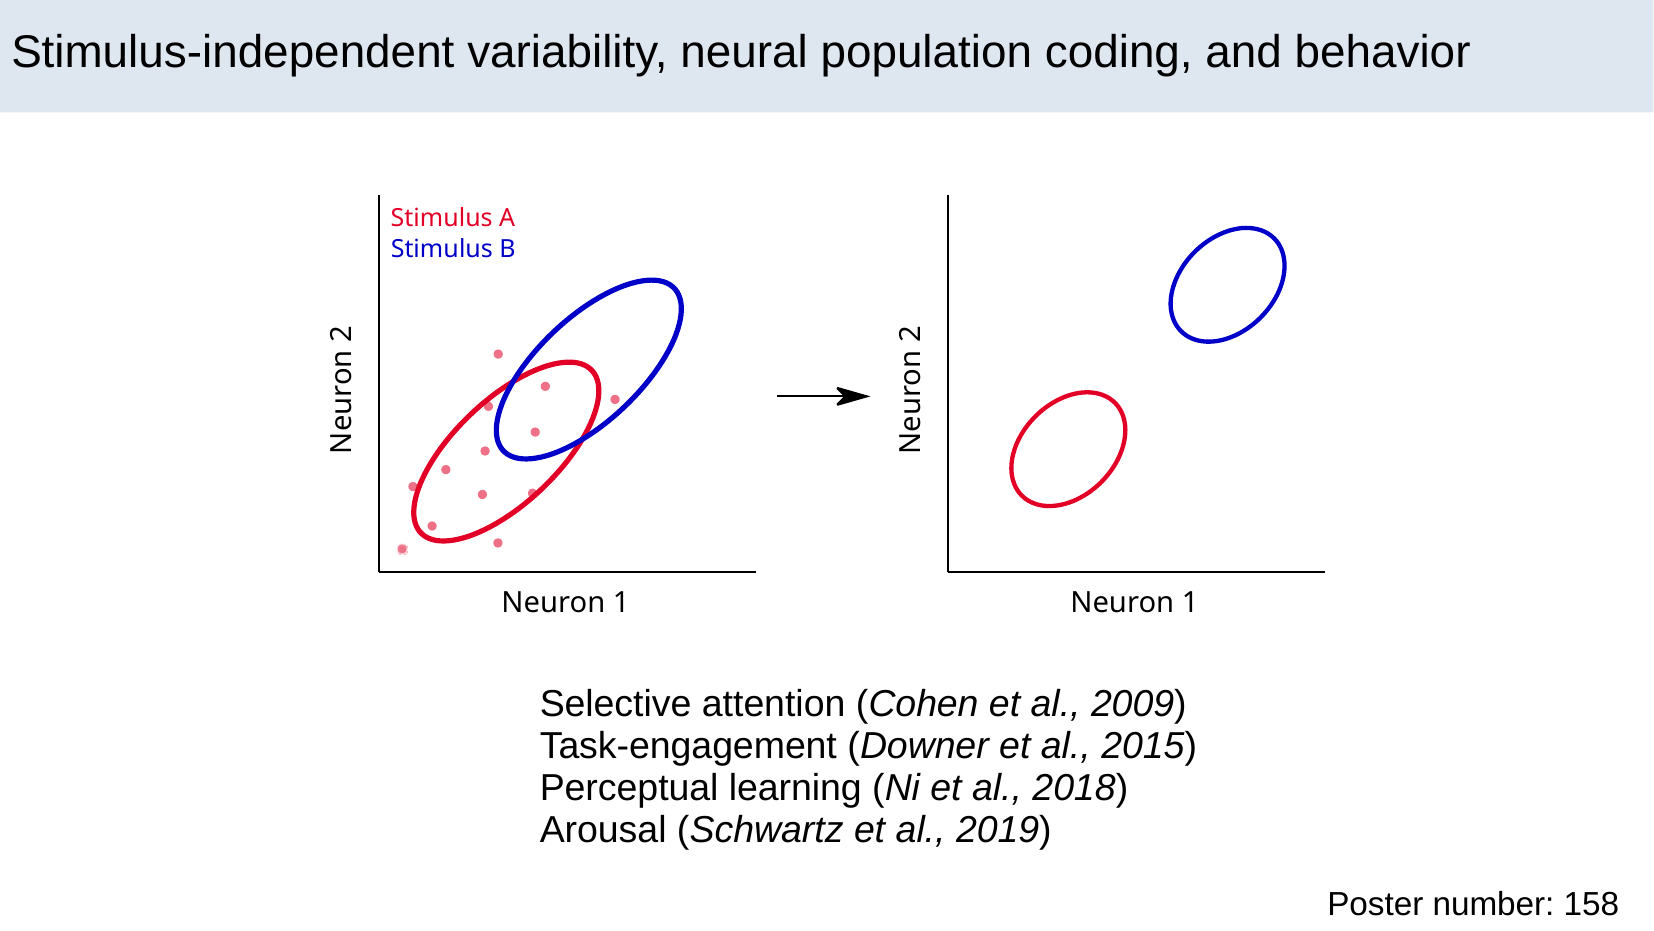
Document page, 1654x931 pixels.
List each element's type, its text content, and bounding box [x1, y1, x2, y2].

text_box [493, 538, 503, 548]
text_box Stimulus-independent variability, neural population coding, and behavior [0, 18, 1651, 109]
text_box [427, 521, 437, 531]
text_box [480, 446, 490, 456]
text_box [483, 401, 494, 411]
text_box [540, 381, 550, 391]
text_box Neuron 2 [888, 319, 929, 455]
text_box Neuron 2 [319, 319, 360, 455]
text_box [610, 394, 620, 405]
text_box [441, 465, 451, 475]
text_box [493, 349, 503, 359]
text_box Stimulus B [390, 230, 525, 265]
text_box [0, 0, 1654, 113]
text_box Neuron 1 [1070, 580, 1205, 621]
picture [396, 543, 408, 555]
text_box Stimulus A [390, 200, 525, 230]
text_box Selective attention (Cohen et al., 2009) Task-engagement (Downer et al., 2015) Perceptual learning (Ni et al., 2018) Arousal (Schwartz et al., 2019) [525, 675, 1212, 858]
text_box Poster number: 158 [1312, 878, 1651, 931]
text_box [844, 392, 860, 401]
text_box Neuron 1 [501, 580, 636, 621]
text_box [408, 481, 418, 492]
text_box [530, 427, 540, 437]
text_box [477, 489, 488, 500]
text_box [527, 488, 538, 498]
